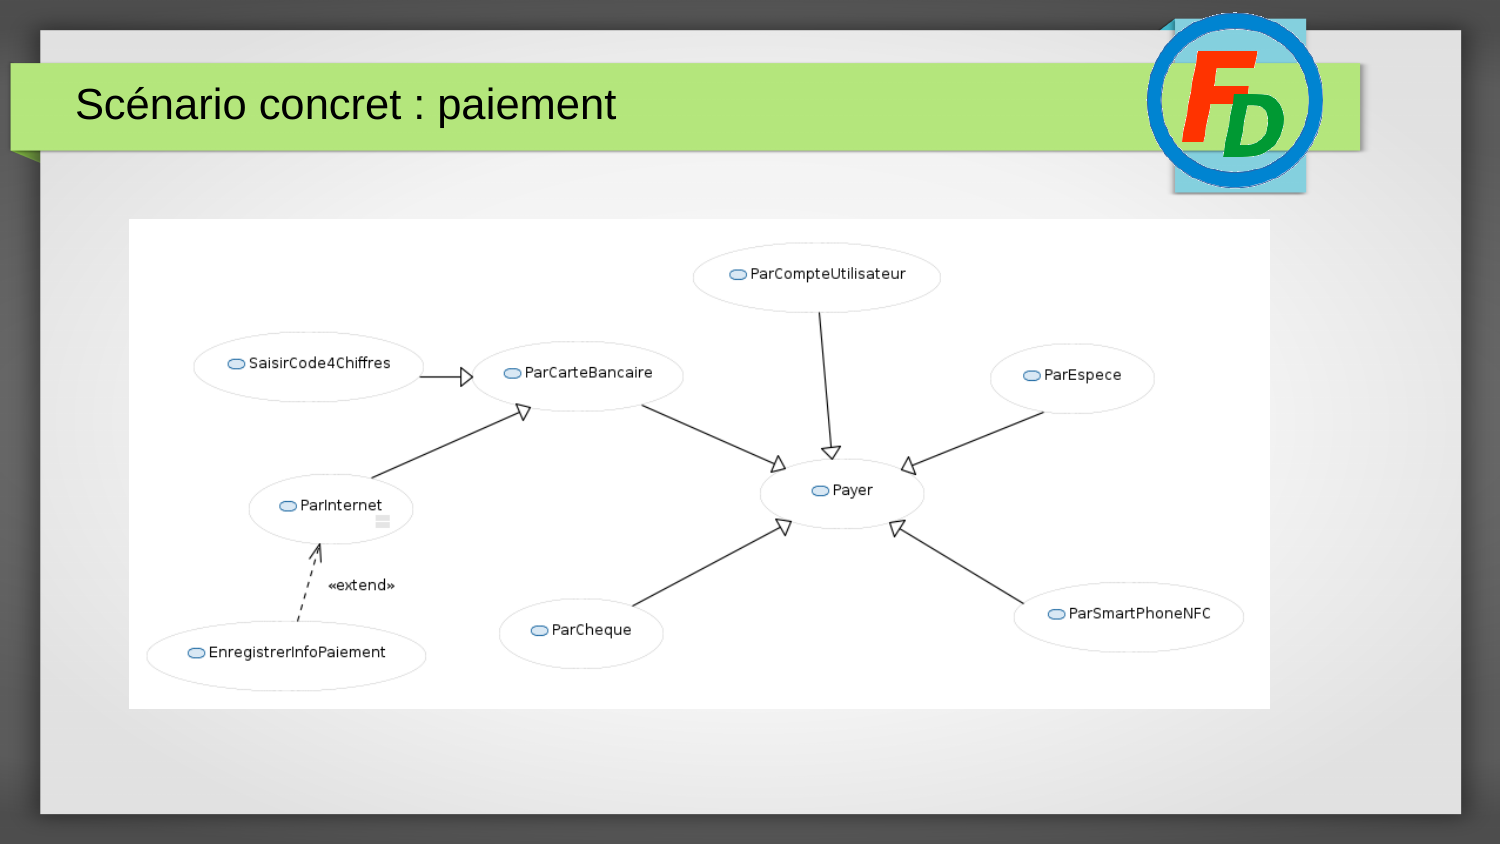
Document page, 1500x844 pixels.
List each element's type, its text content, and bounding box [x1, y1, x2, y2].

title Scénario concret : paiement [75, 64, 1145, 145]
picture [0, 0, 1500, 844]
